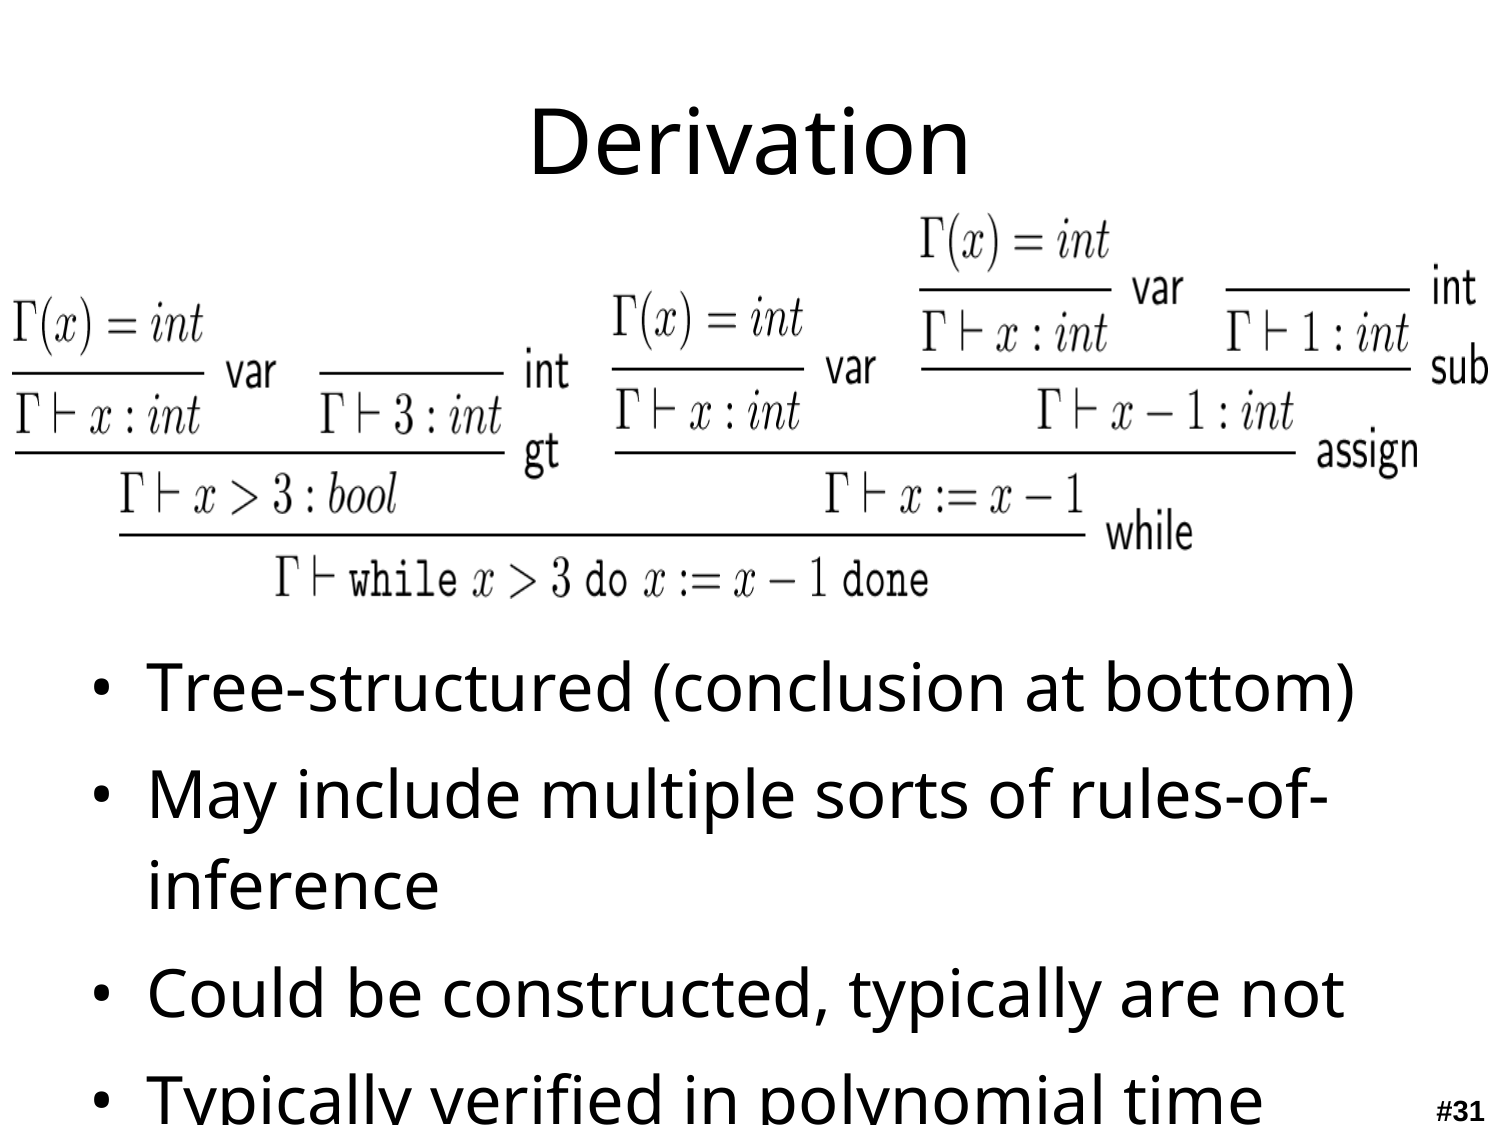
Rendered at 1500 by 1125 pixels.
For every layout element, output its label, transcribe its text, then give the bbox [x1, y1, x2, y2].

title Derivation [75, 45, 1426, 212]
picture [12, 212, 1488, 599]
text_box Tree-structured (conclusion at bottom) May include multiple sorts of rules-of-inference Could be constructed, typically are not Typically verified in polynomial time [75, 632, 1426, 1013]
